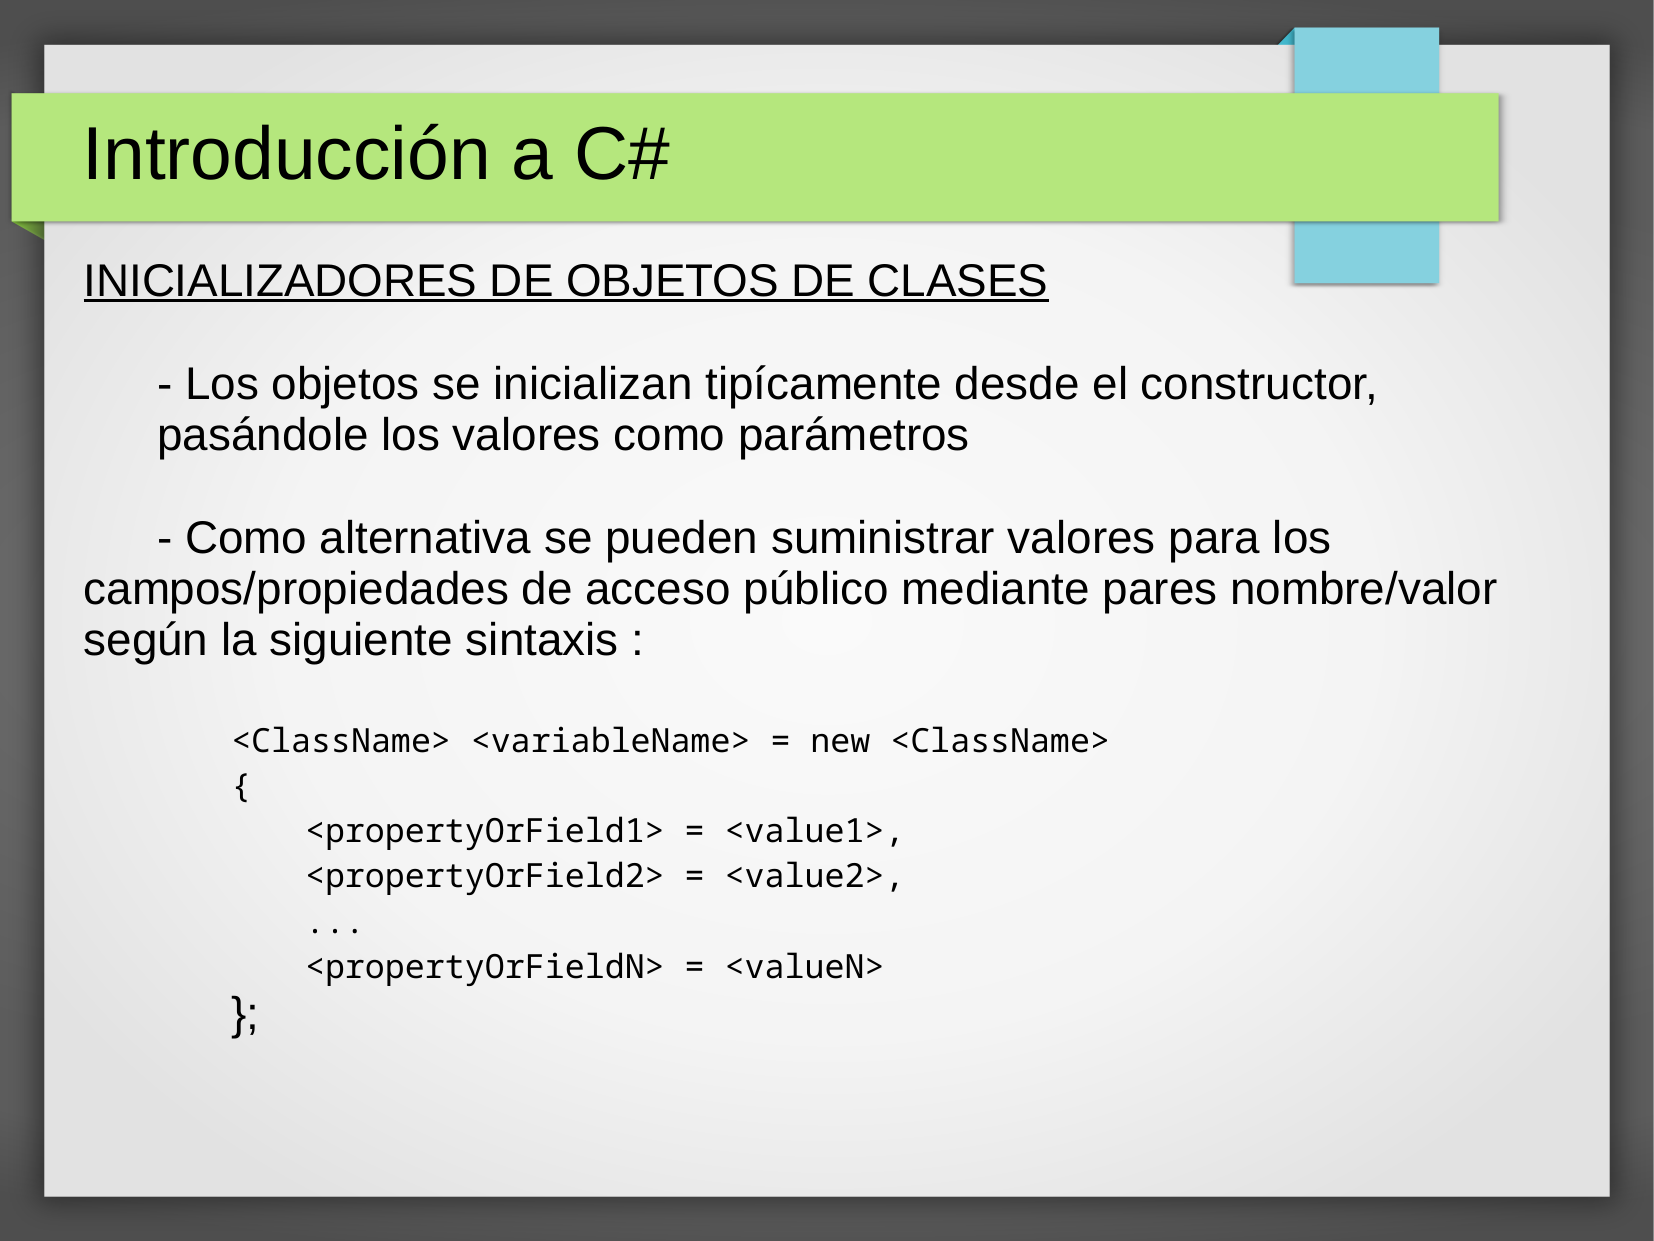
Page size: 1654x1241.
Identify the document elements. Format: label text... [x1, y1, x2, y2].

picture [0, 0, 1654, 1241]
title Introducción a C# [82, 94, 1264, 213]
text_box INICIALIZADORES DE OBJETOS DE CLASES - Los objetos se inicializan tipícamente desde el constructor, pasándole los valores como parámetros - Como alternativa se pueden suministrar valores para los campos/propiedades de acceso público mediante pares nombre/valor según la siguiente sintaxis : <ClassName> <variableName> = new <ClassName> { <propertyOrField1> = <value1>, <propertyOrField2> = <value2>, ... <propertyOrFieldN> = <valueN> }; [68, 248, 1571, 1060]
